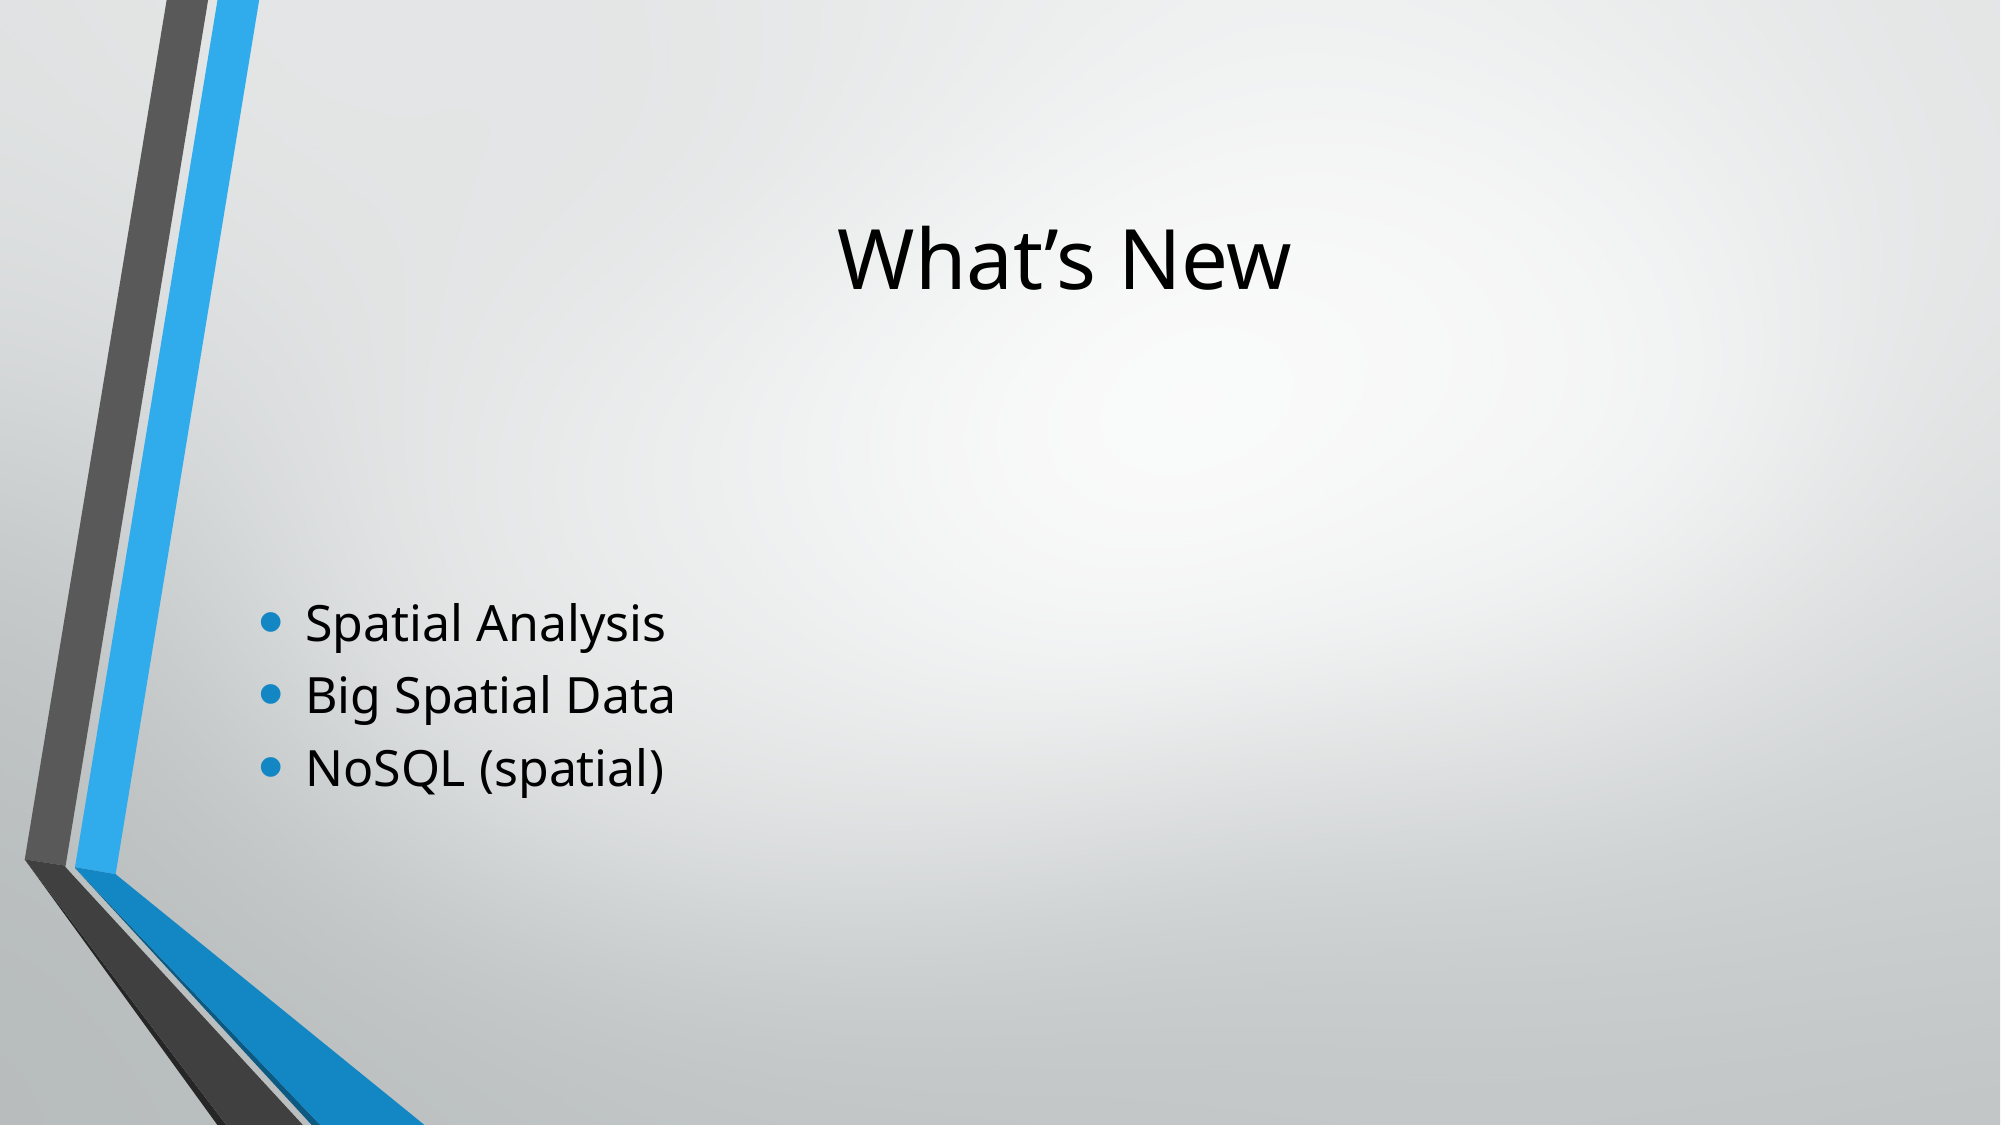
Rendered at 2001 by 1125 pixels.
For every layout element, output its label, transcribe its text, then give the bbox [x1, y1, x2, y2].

list Spatial Analysis Big Spatial Data NoSQL (spatial) [243, 437, 1887, 950]
title What’s New [243, 112, 1887, 400]
